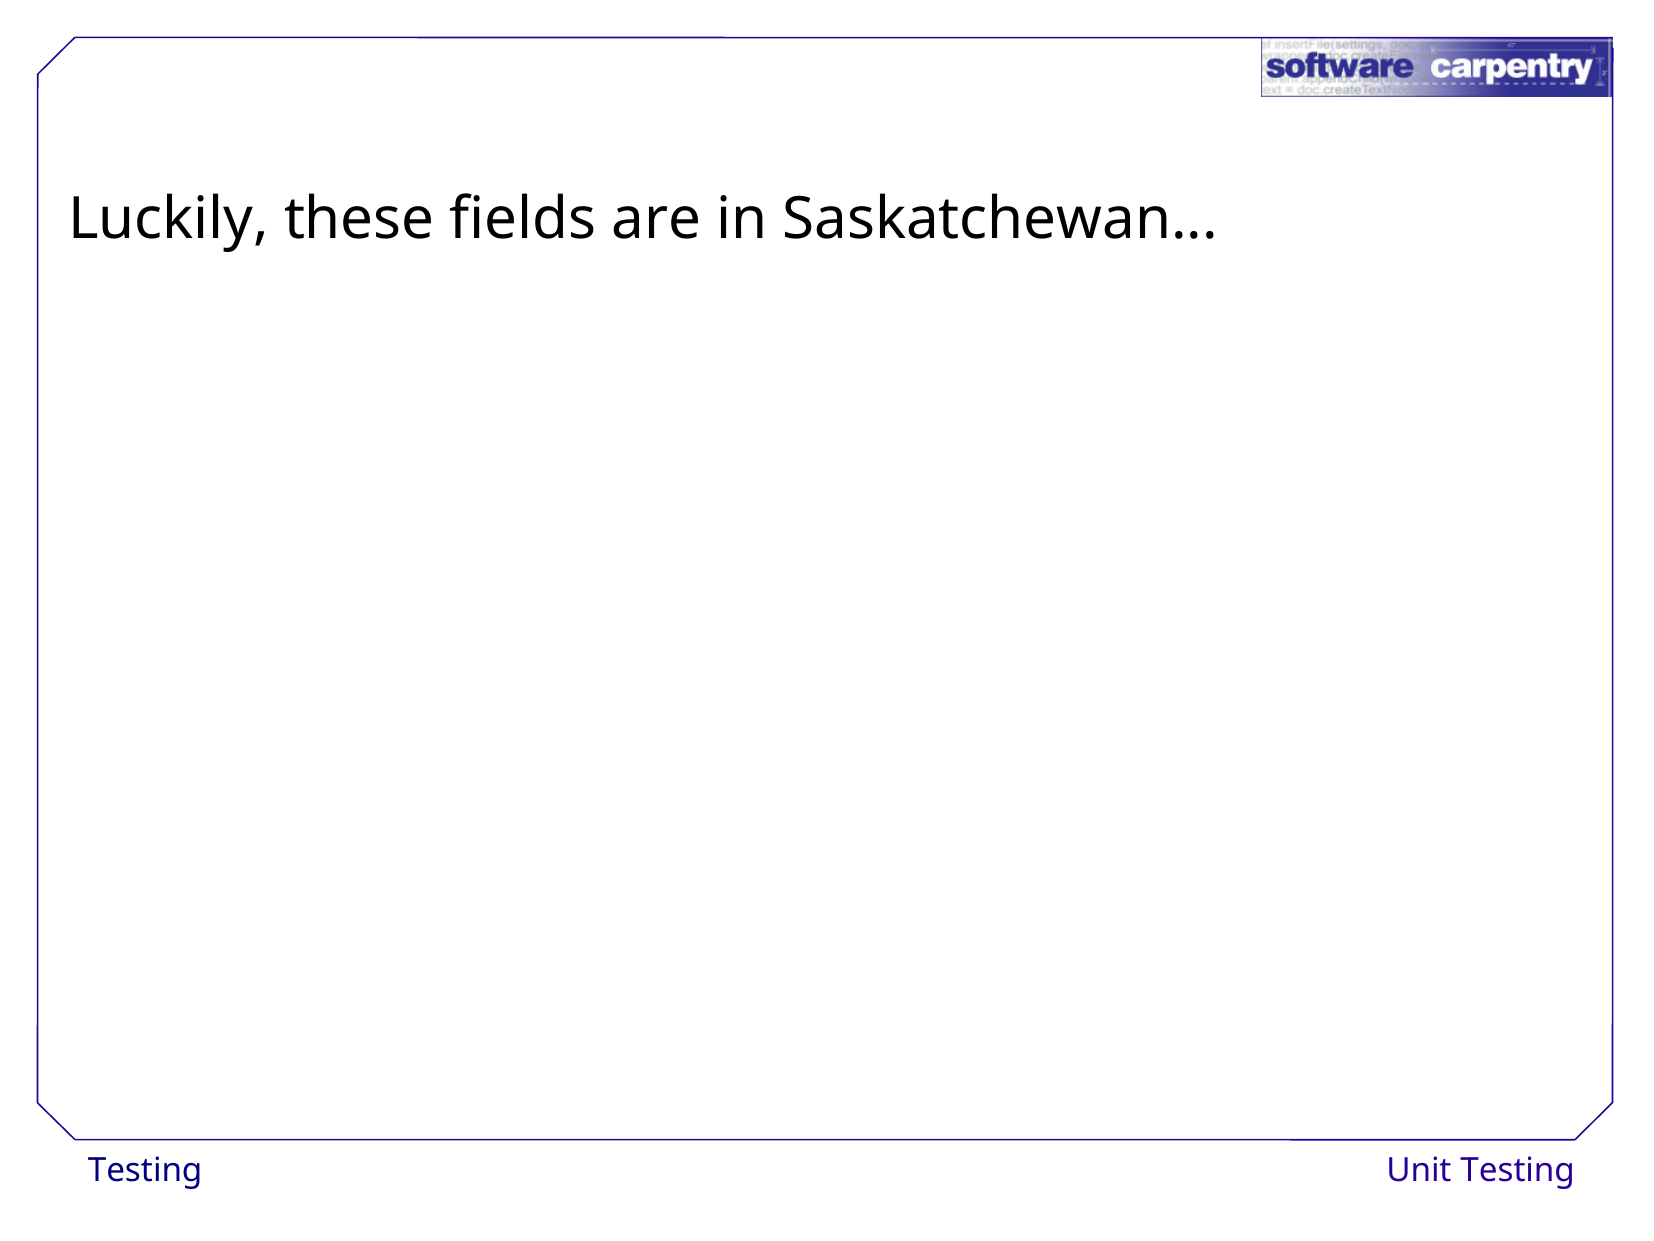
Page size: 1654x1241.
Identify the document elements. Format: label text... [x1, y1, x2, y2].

picture [1261, 39, 1613, 97]
text_box Luckily, these fields are in Saskatchewan... [53, 138, 1383, 259]
